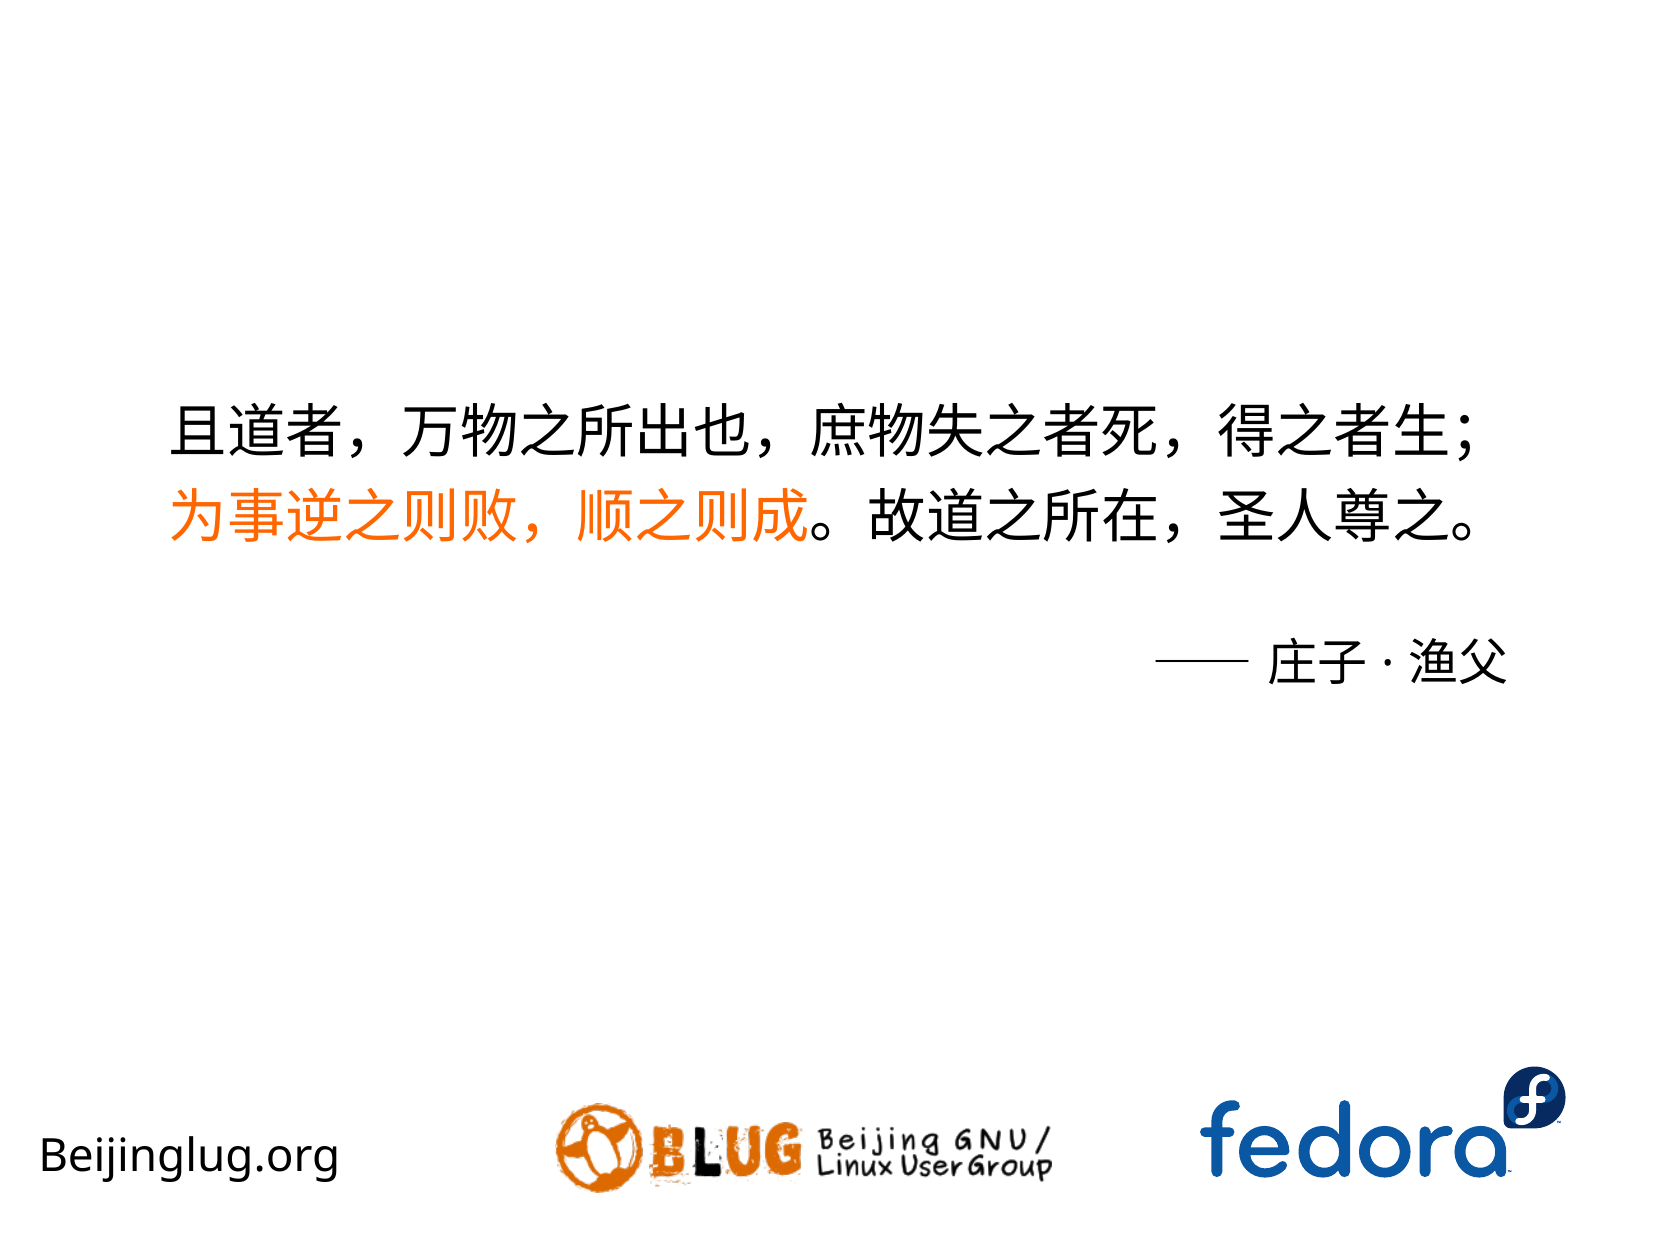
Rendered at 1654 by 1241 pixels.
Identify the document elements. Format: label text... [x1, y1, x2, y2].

text_box 且道者，万物之所出也，庶物失之者死，得之者生； 为事逆之则败，顺之则成。故道之所在，圣人尊之。 ——庄子·渔父 [154, 377, 1524, 677]
picture [555, 1103, 1052, 1193]
